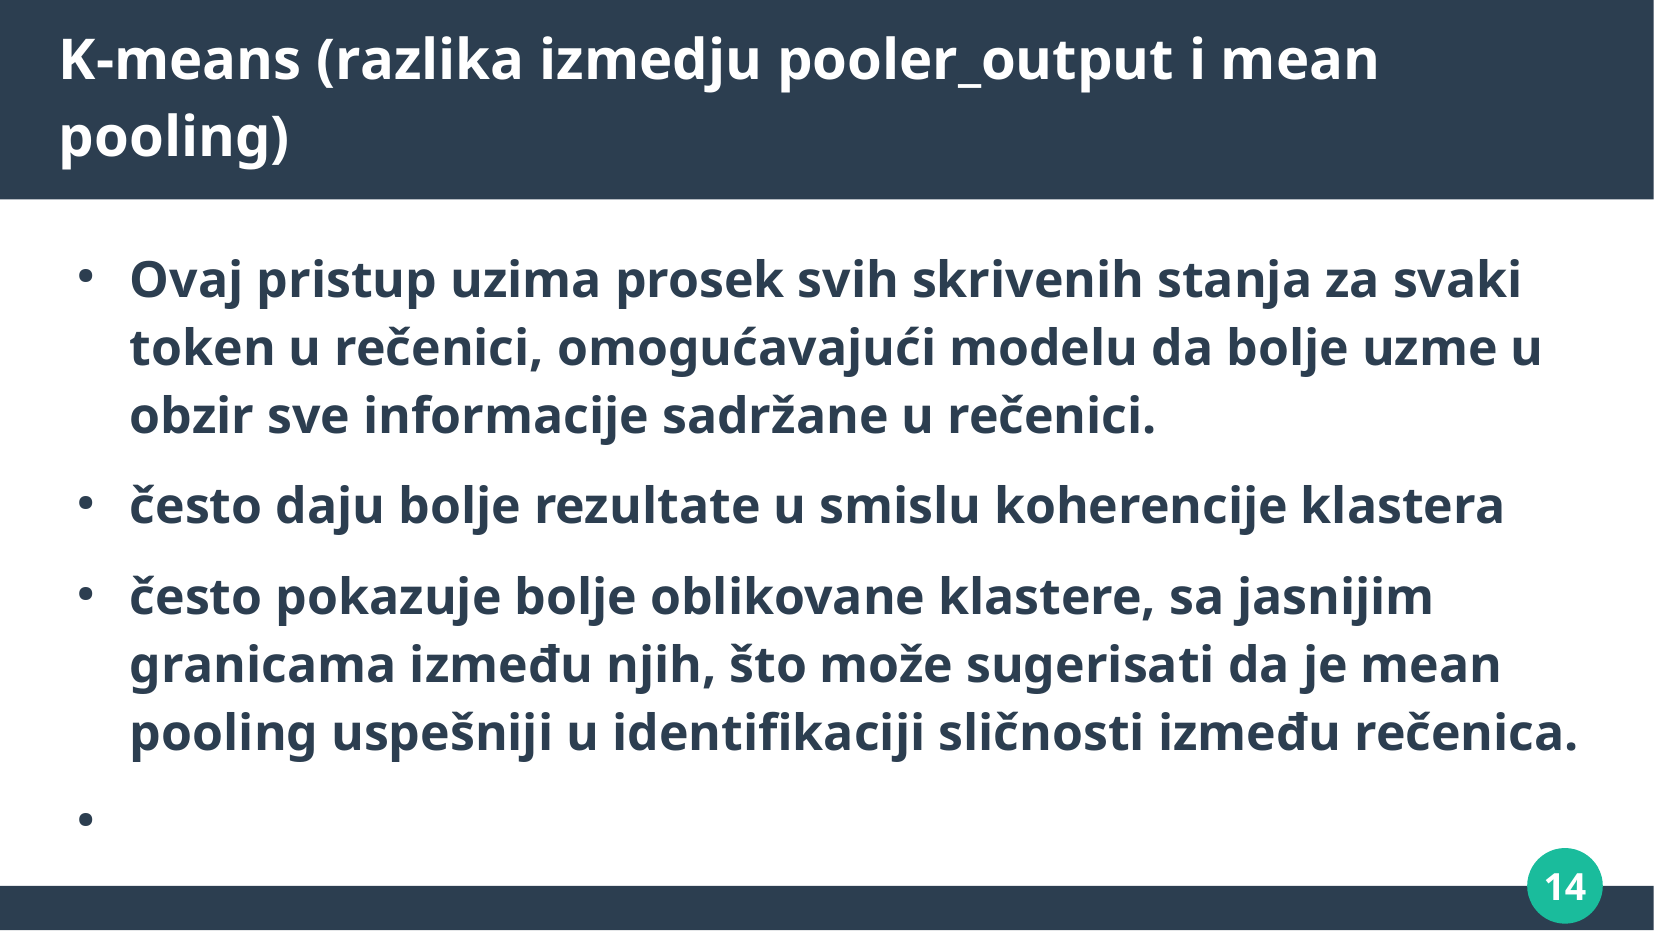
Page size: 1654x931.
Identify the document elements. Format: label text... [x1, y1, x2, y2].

list Ovaj pristup uzima prosek svih skrivenih stanja za svaki token u rečenici, omogućavajući modelu da bolje uzme u obzir sve informacije sadržane u rečenici. često daju bolje rezultate u smislu koherencije klastera često pokazuje bolje oblikovane klastere, sa jasnijim granicama između njih, što može sugerisati da je mean pooling uspešniji u identifikaciji sličnosti između rečenica. [59, 243, 1595, 864]
title K-means (razlika izmedju pooler_output i mean pooling) [59, 37, 1595, 155]
